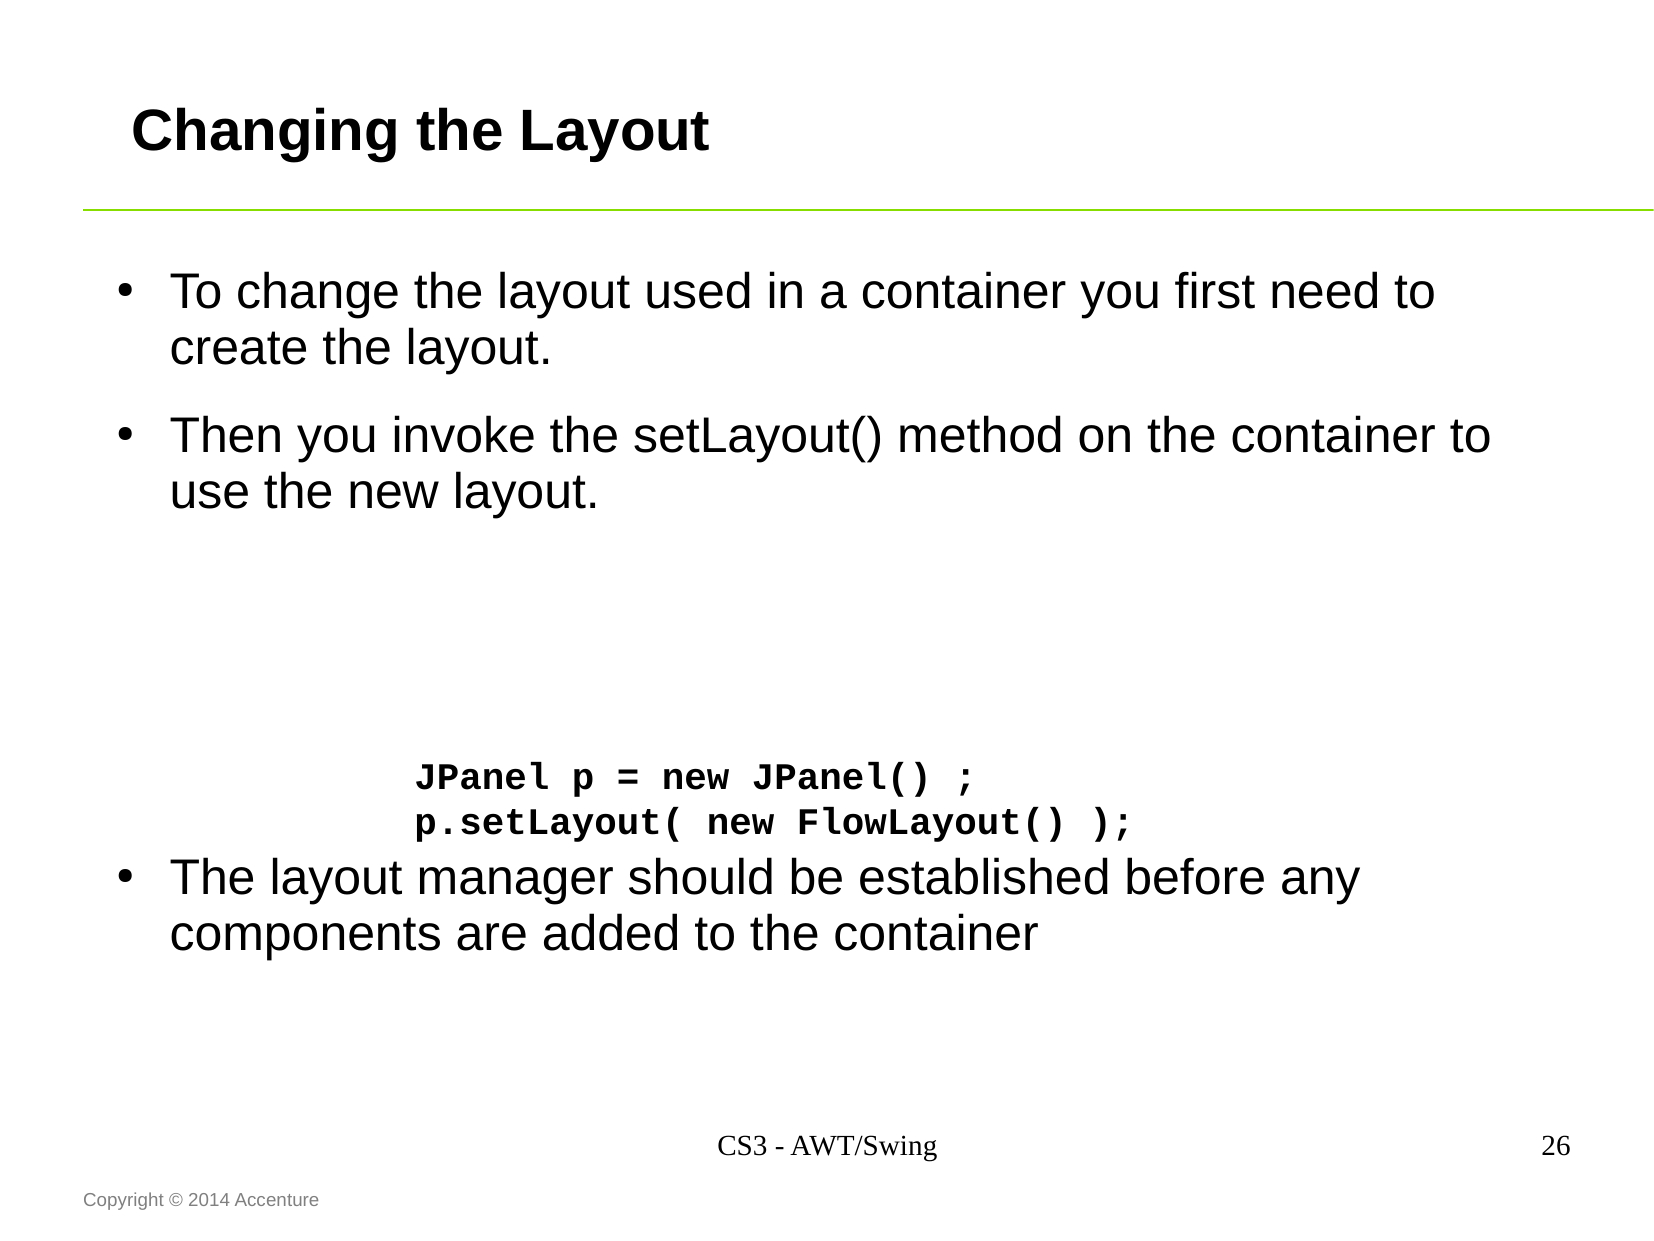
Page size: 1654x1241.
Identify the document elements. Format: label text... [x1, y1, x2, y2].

title Changing the Layout [81, 56, 1654, 199]
text_box JPanel p = new JPanel() ; p.setLayout( new FlowLayout() ); [399, 744, 1150, 850]
list To change the layout used in a container you first need to create the layout. Then you invoke the setLayout() method on the container to use the new layout. The layout manager should be established before any components are added to the container [84, 255, 1573, 1166]
